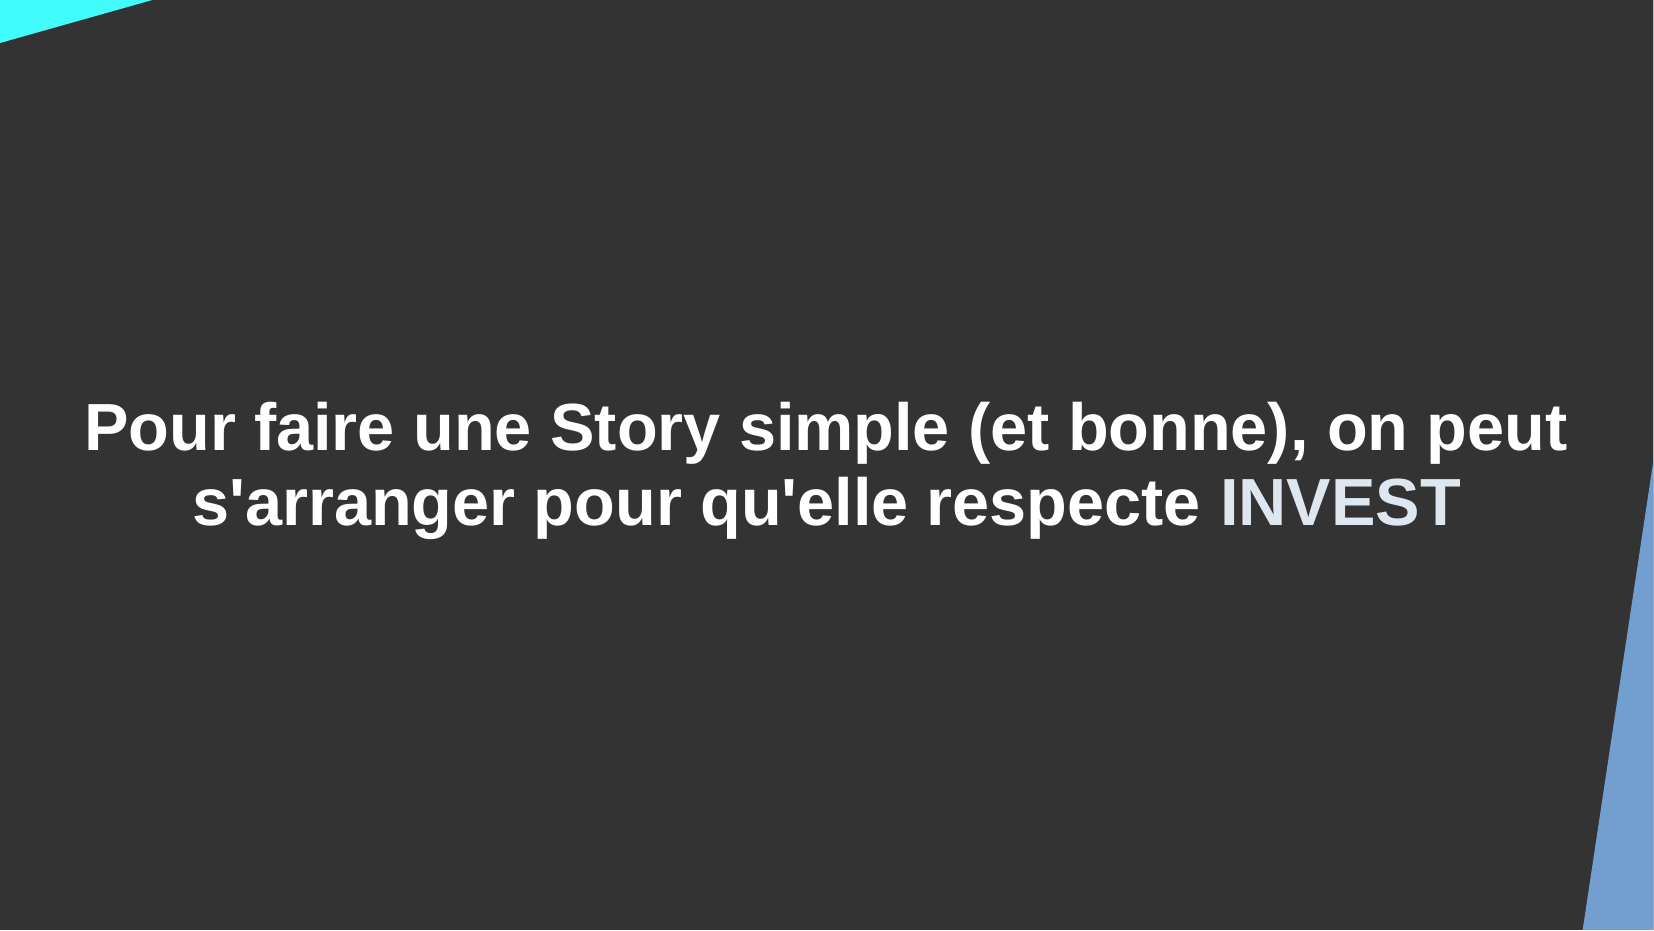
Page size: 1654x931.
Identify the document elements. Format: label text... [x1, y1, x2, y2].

text_box [0, 0, 153, 44]
title Pour faire une Story simple (et bonne), on peut s'arranger pour qu'elle respecte INVEST [31, 367, 1622, 563]
text_box [1582, 456, 1654, 931]
